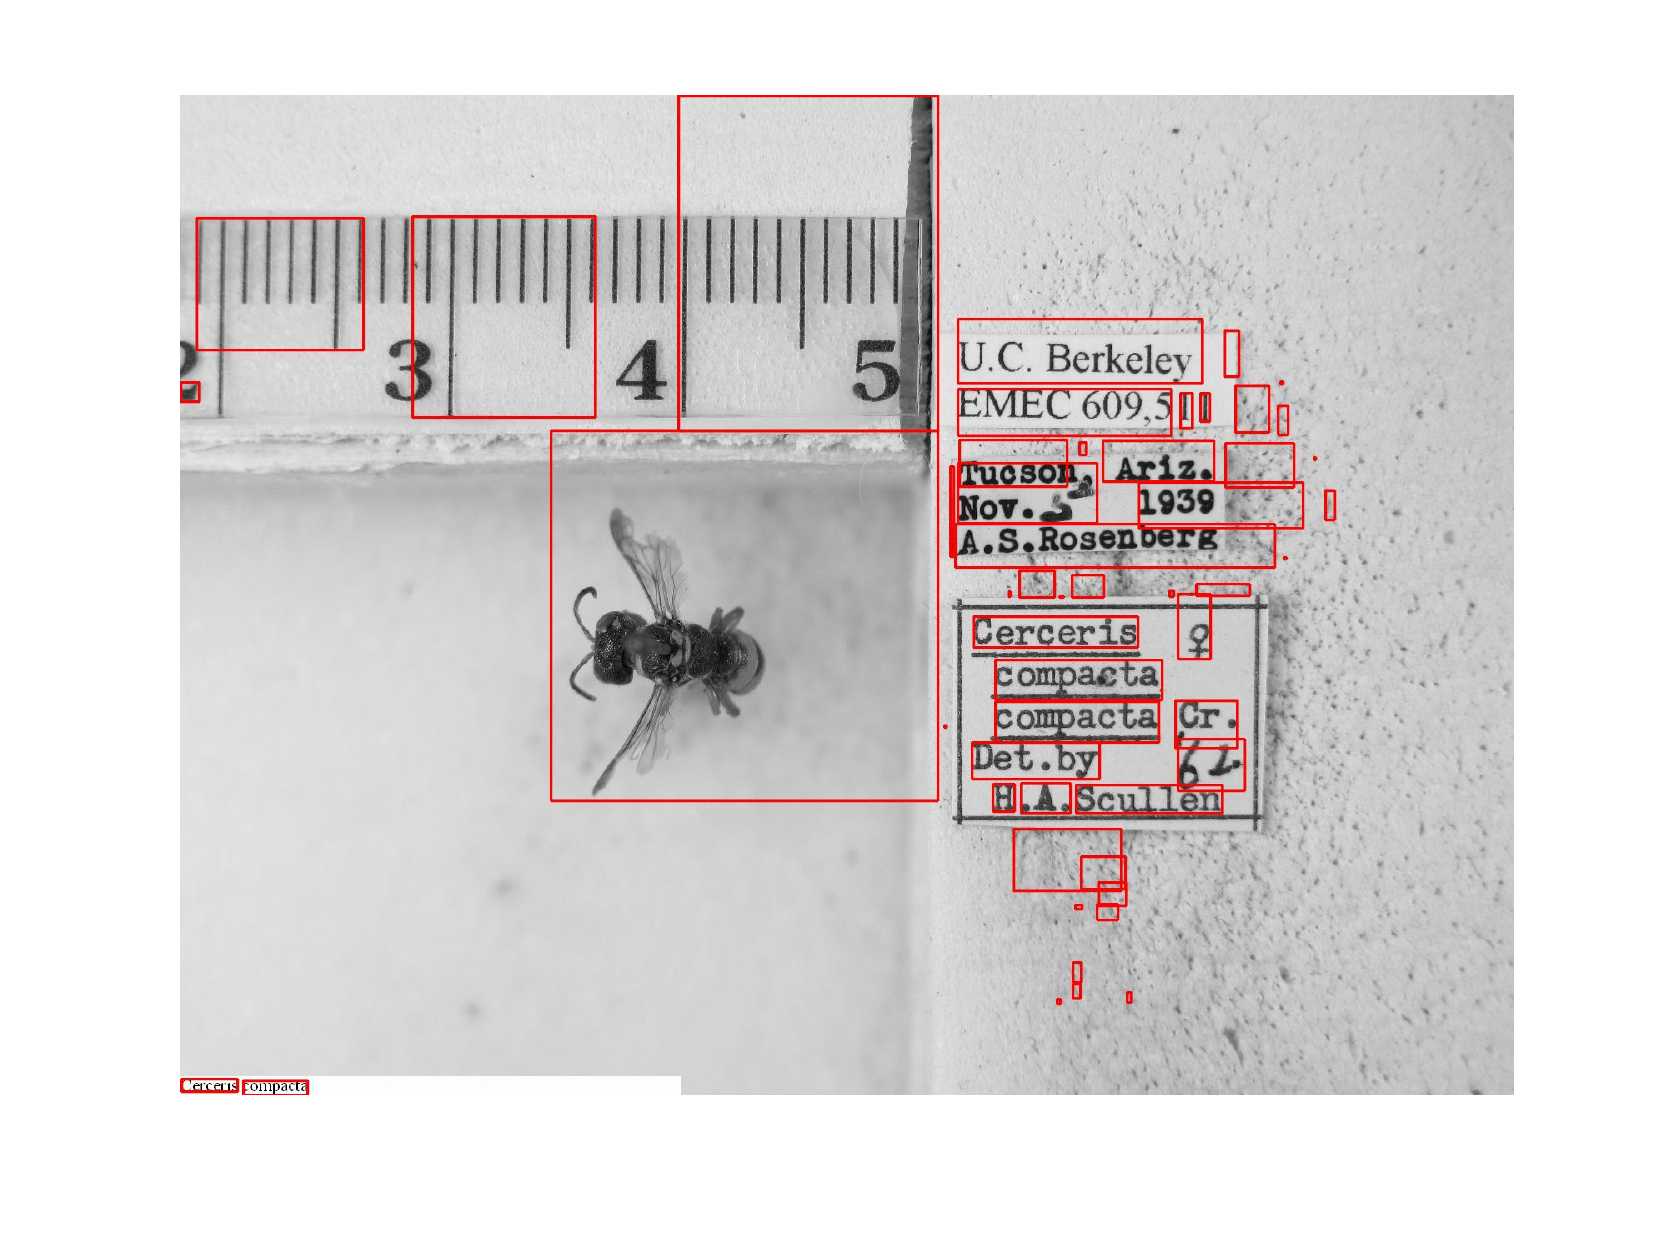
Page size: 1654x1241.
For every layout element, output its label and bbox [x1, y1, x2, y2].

picture [180, 95, 1514, 1096]
